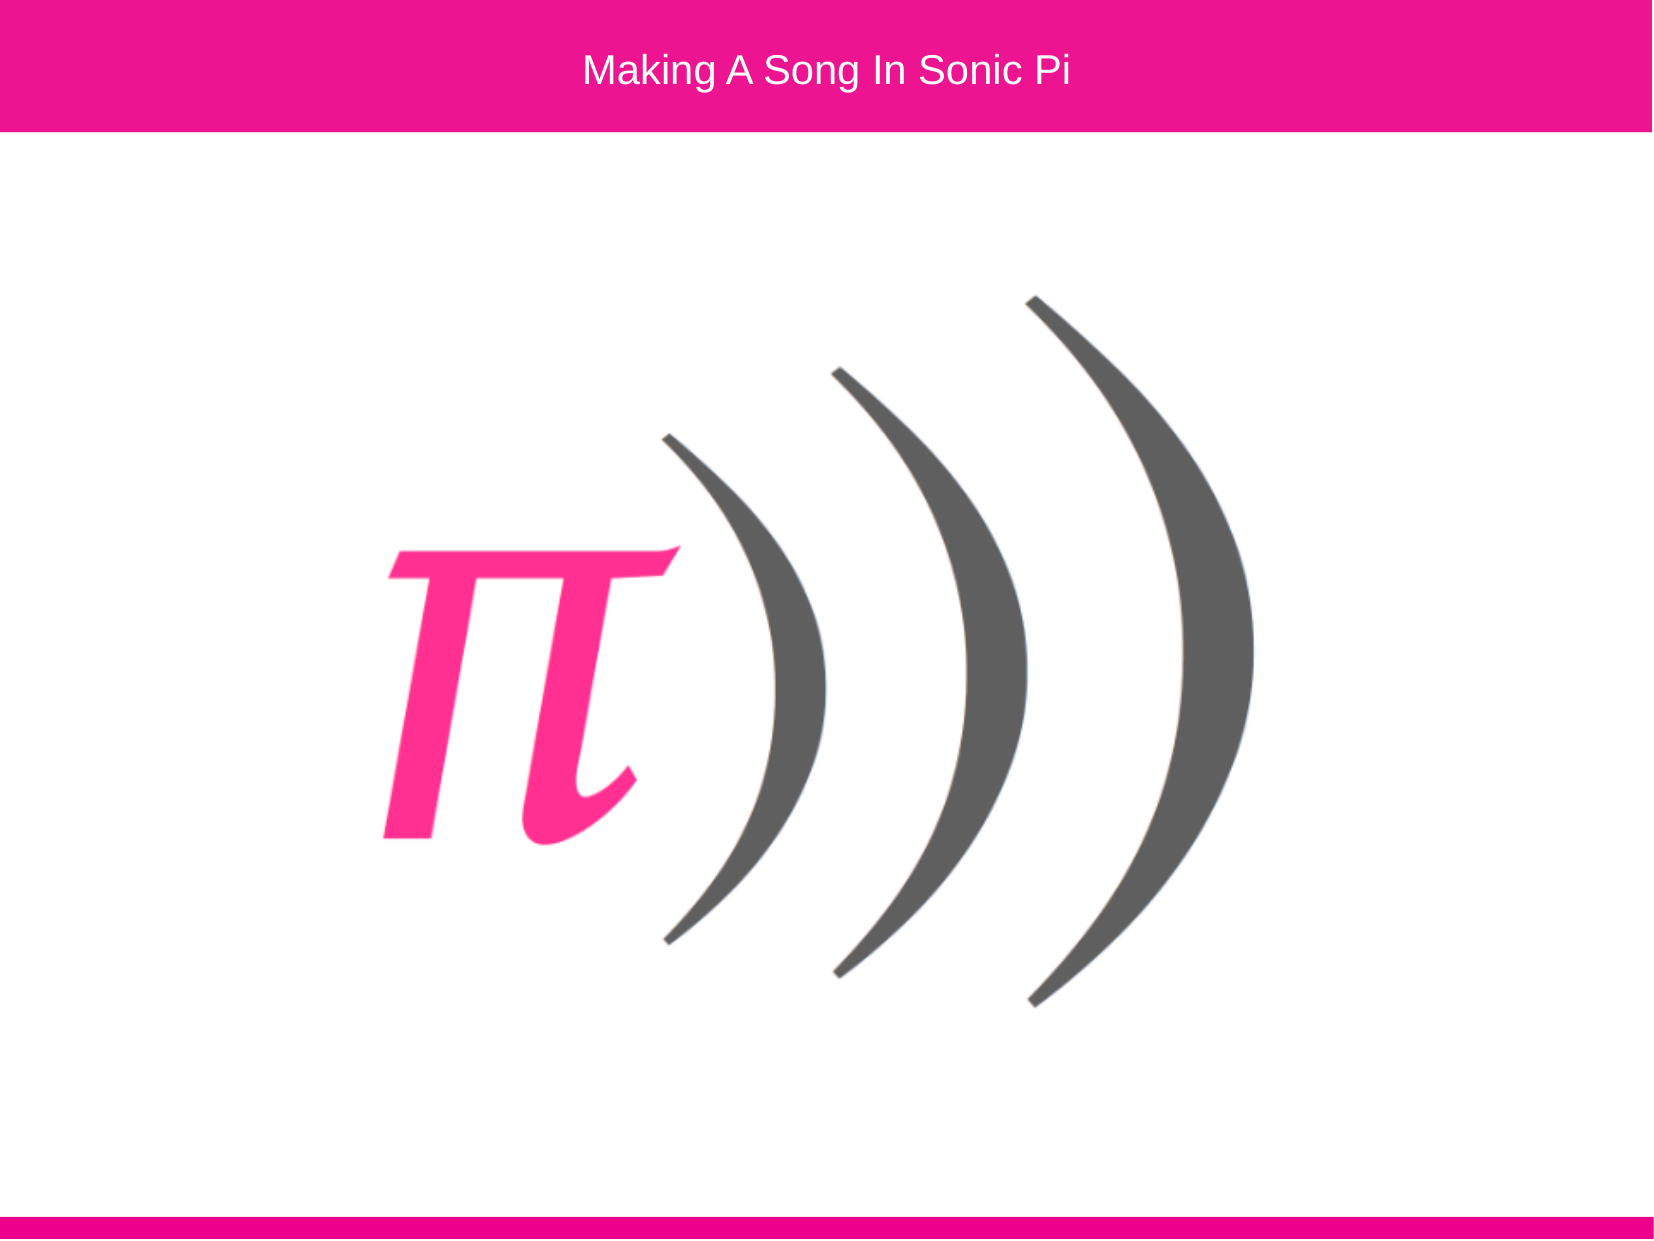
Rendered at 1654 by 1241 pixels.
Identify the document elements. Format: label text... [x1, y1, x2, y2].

picture [0, 0, 1654, 1241]
title Making A Song In Sonic Pi [82, 46, 1571, 94]
